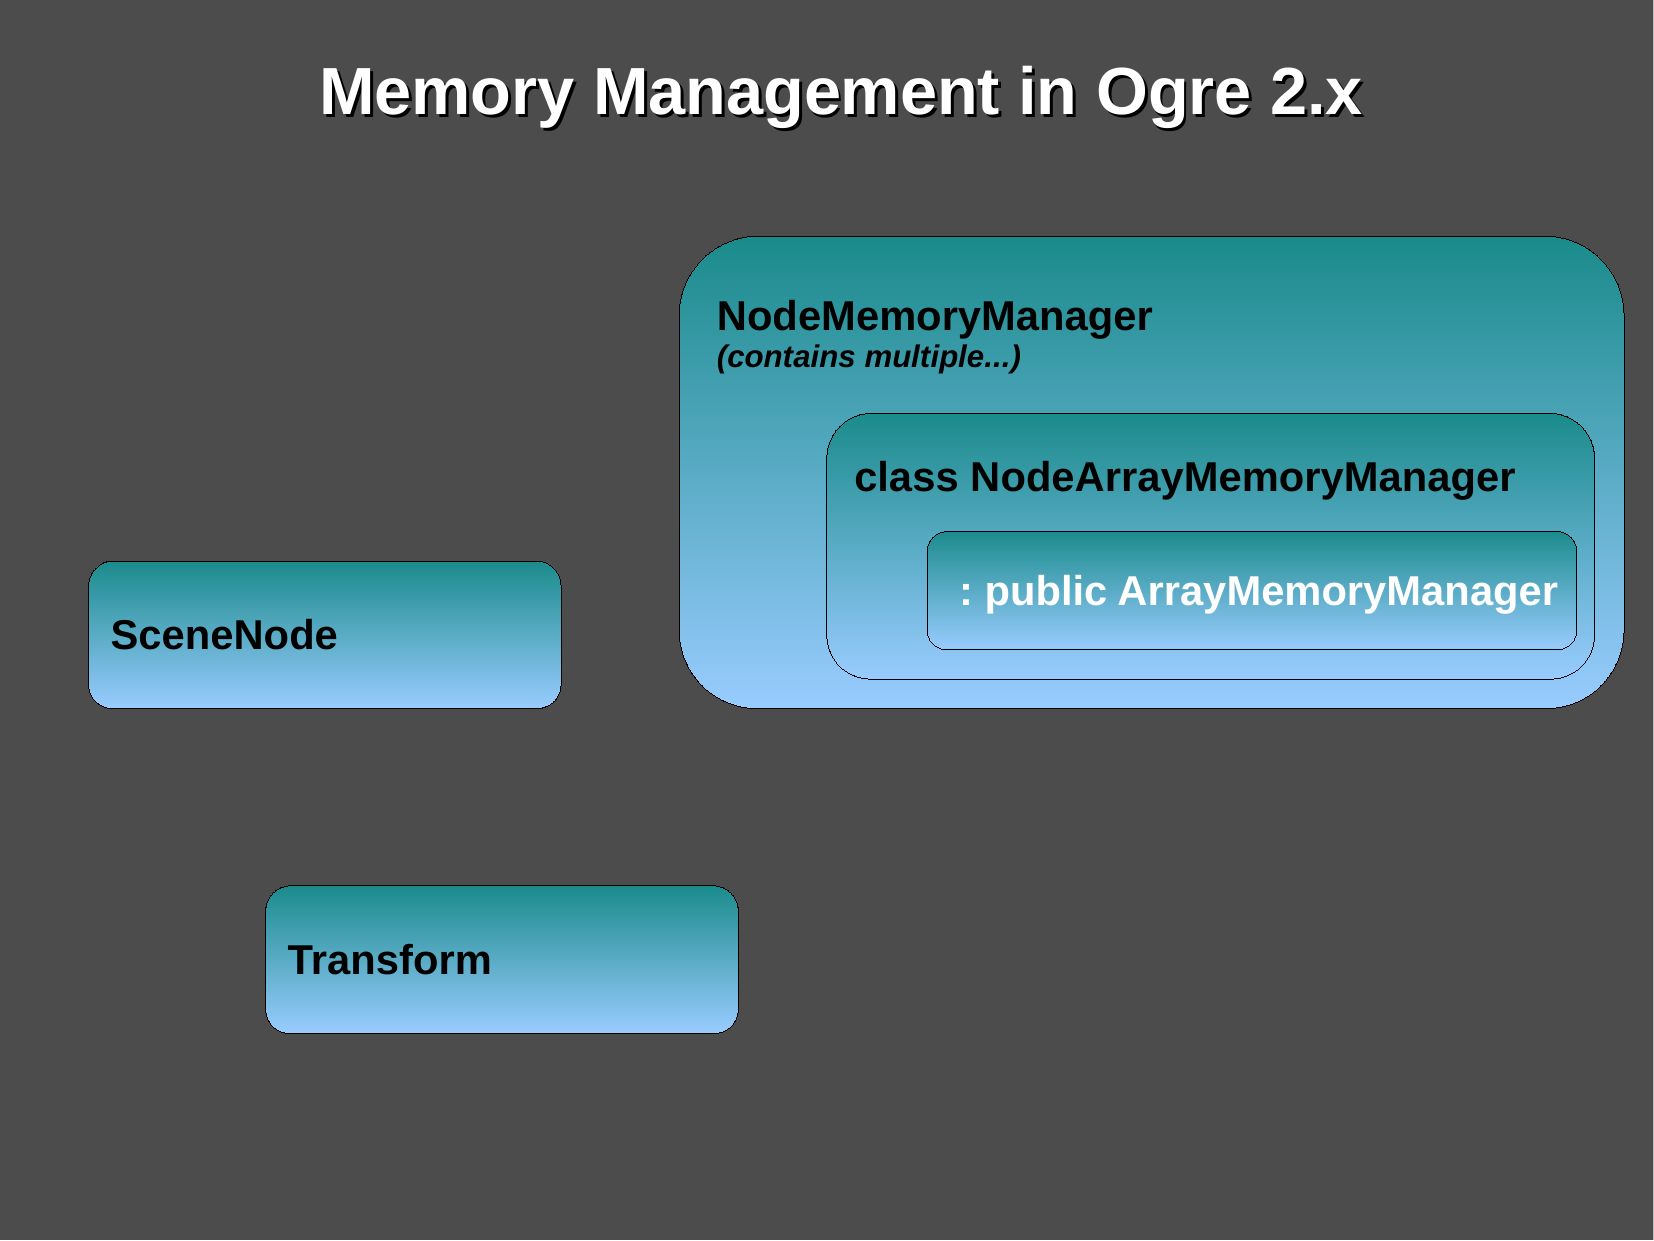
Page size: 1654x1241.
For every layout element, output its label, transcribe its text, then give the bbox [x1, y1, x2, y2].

text_box : public ArrayMemoryManager [927, 531, 1577, 650]
text_box Transform [265, 885, 739, 1034]
text_box NodeMemoryManager (contains multiple...) [679, 236, 1625, 709]
text_box Memory Management in Ogre 2.x [265, 46, 1418, 137]
text_box class NodeArrayMemoryManager [826, 413, 1595, 680]
text_box SceneNode [88, 561, 562, 709]
